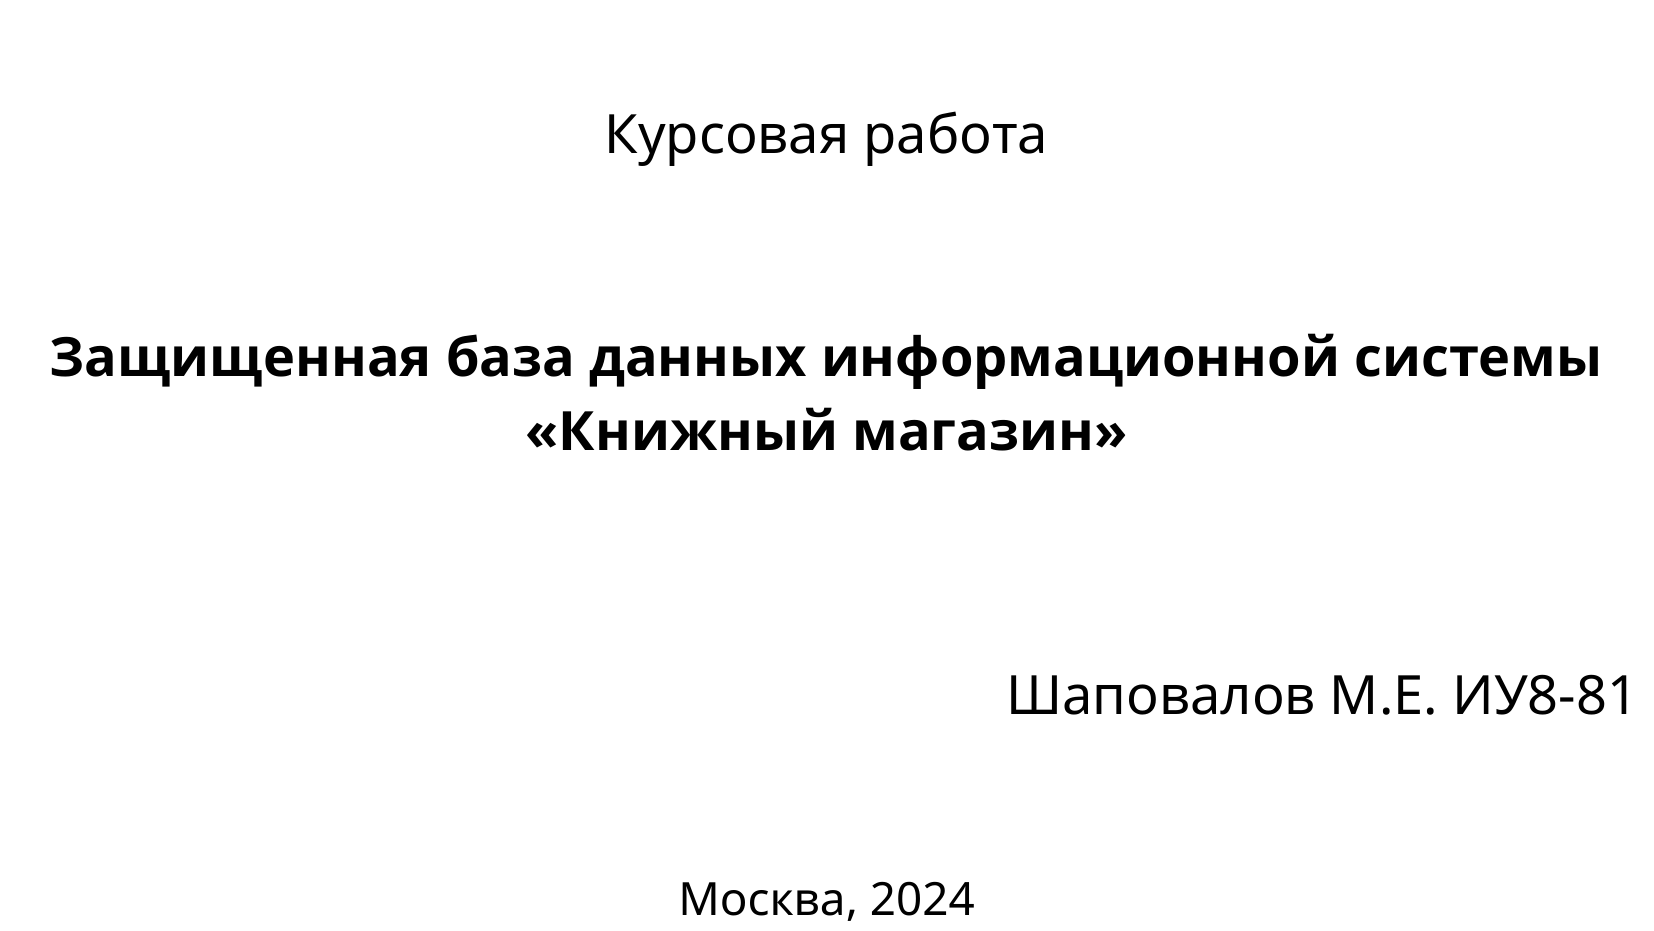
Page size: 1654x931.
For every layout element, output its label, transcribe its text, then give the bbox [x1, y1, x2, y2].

text_box Шаповалов М.Е. ИУ8-81 [797, 649, 1654, 798]
text_box Курсовая работа Защищенная база данных информационной системы «Книжный магазин» [0, 88, 1654, 562]
text_box Москва, 2024 [590, 859, 1063, 931]
